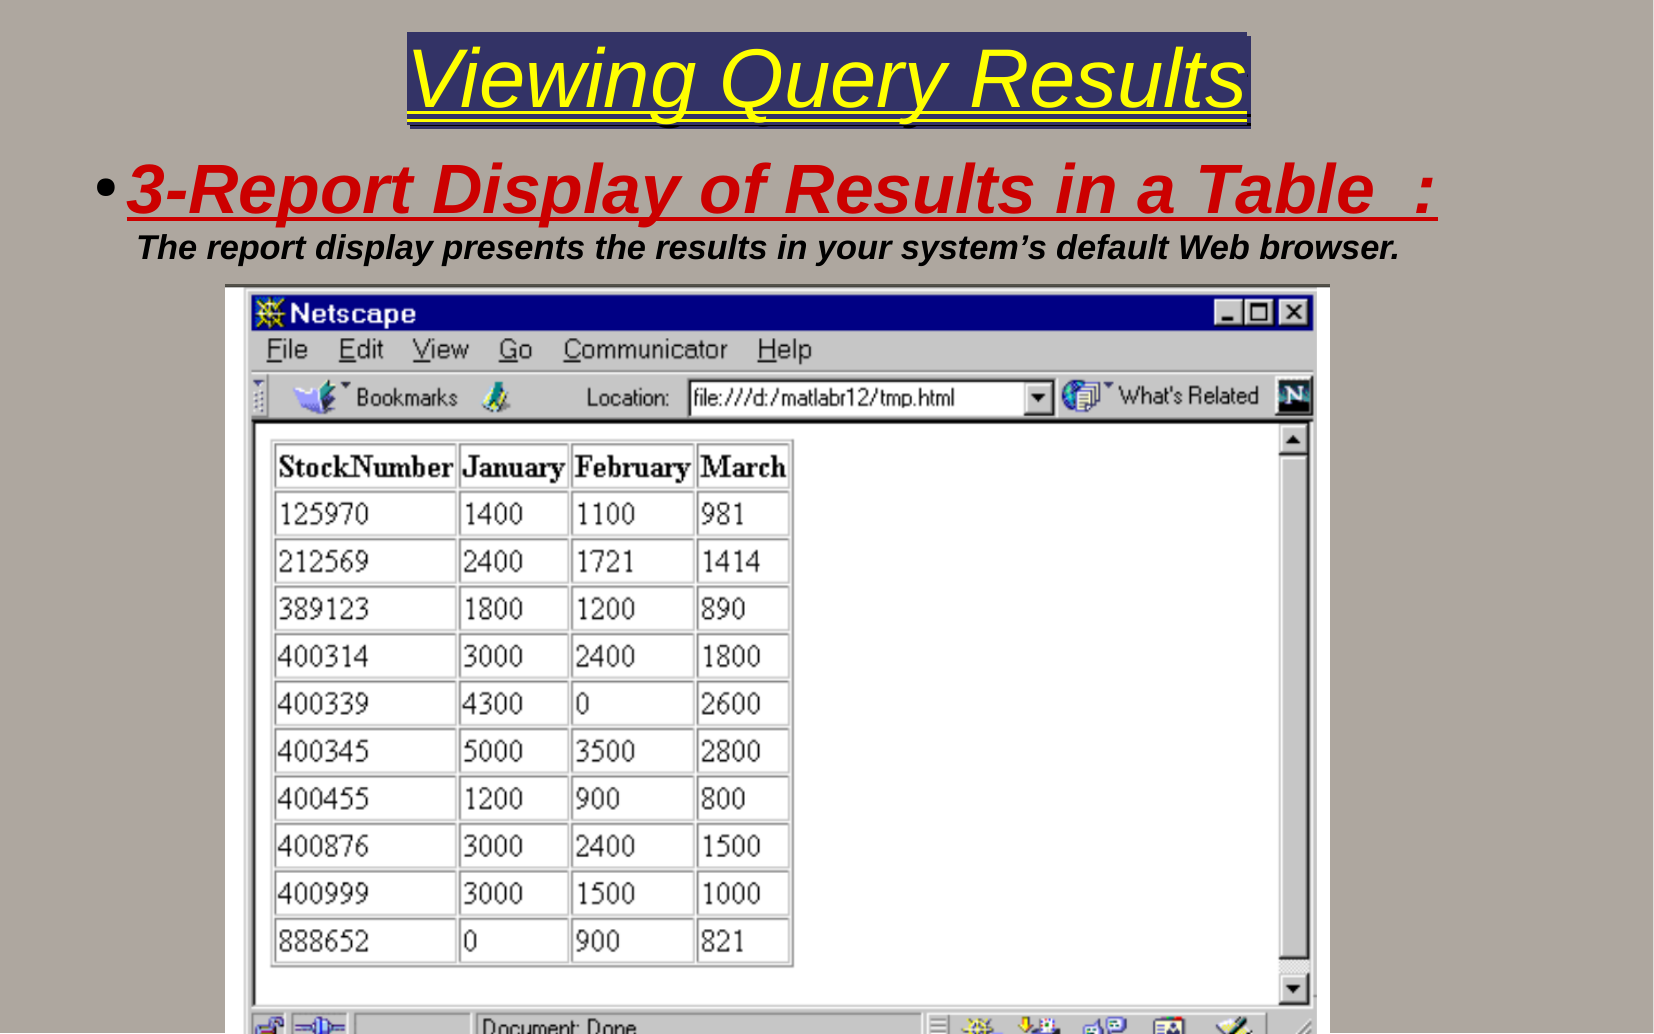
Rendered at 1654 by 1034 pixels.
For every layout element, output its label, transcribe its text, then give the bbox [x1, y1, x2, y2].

picture [225, 284, 1330, 1034]
list 3-Report Display of Results in a Table : The report display presents the results in your system’s default Web browser. [82, 166, 1561, 271]
title Viewing Query Results [82, 0, 1572, 166]
